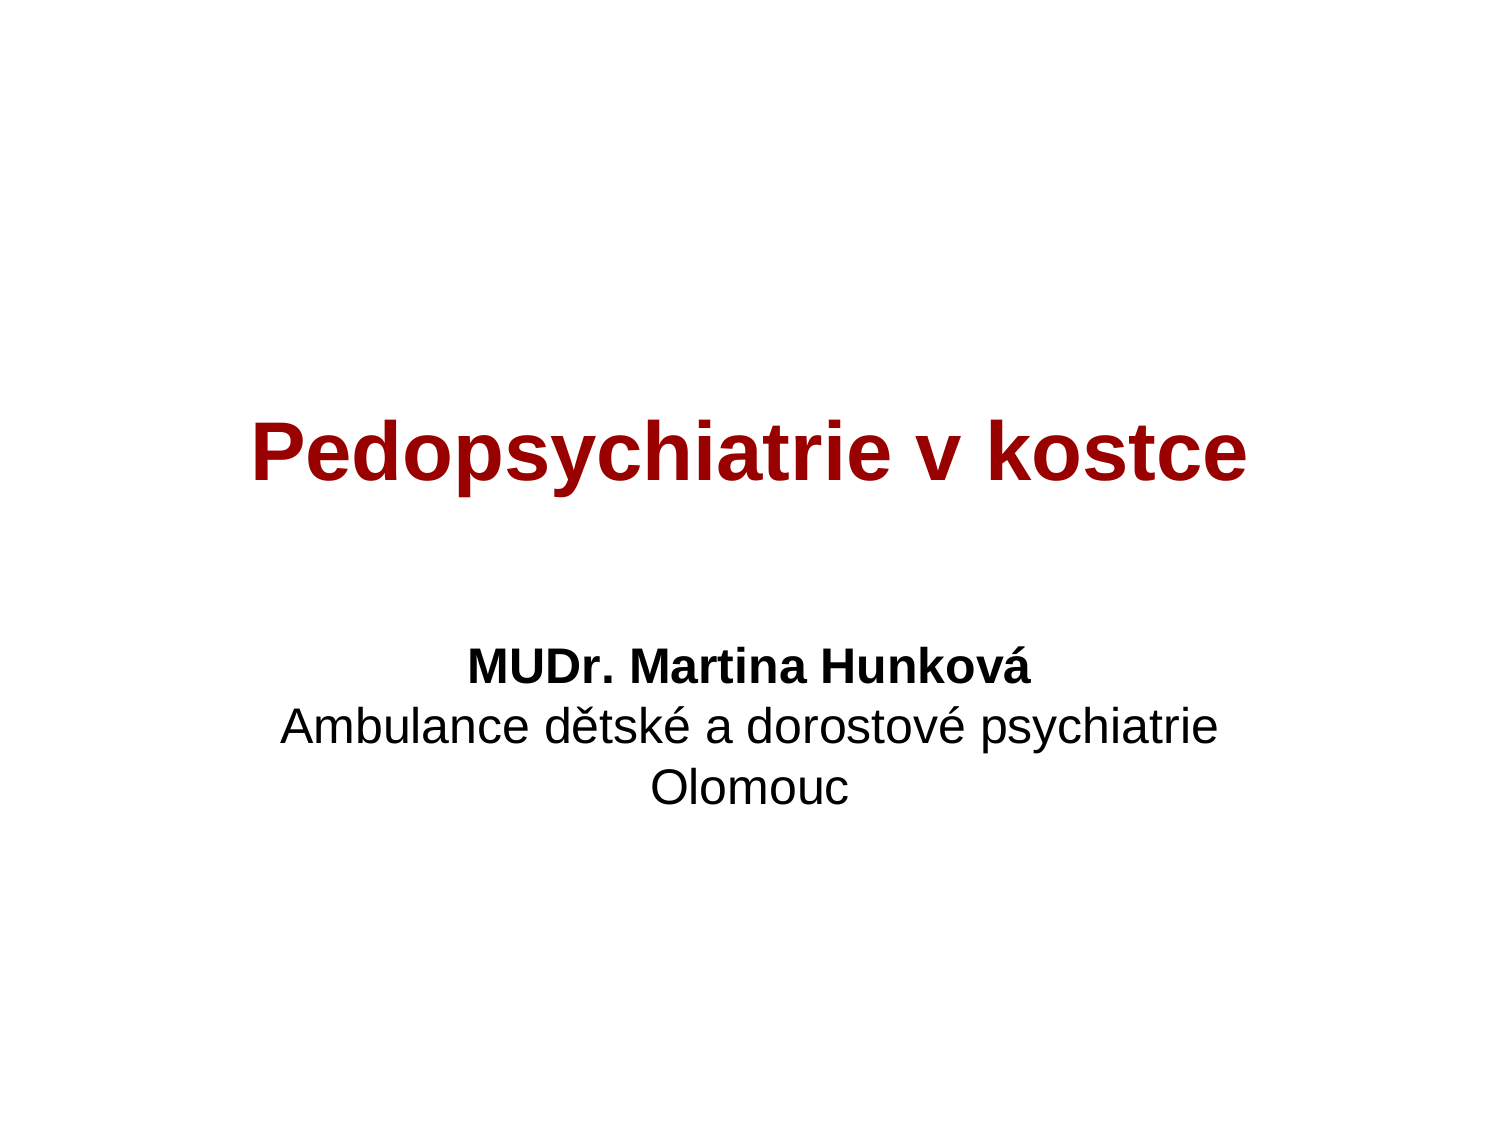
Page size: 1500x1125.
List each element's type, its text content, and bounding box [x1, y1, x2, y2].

title Pedopsychiatrie v kostce [112, 326, 1388, 568]
subtitle MUDr. Martina Hunková Ambulance dětské a dorostové psychiatrie Olomouc [225, 637, 1276, 925]
